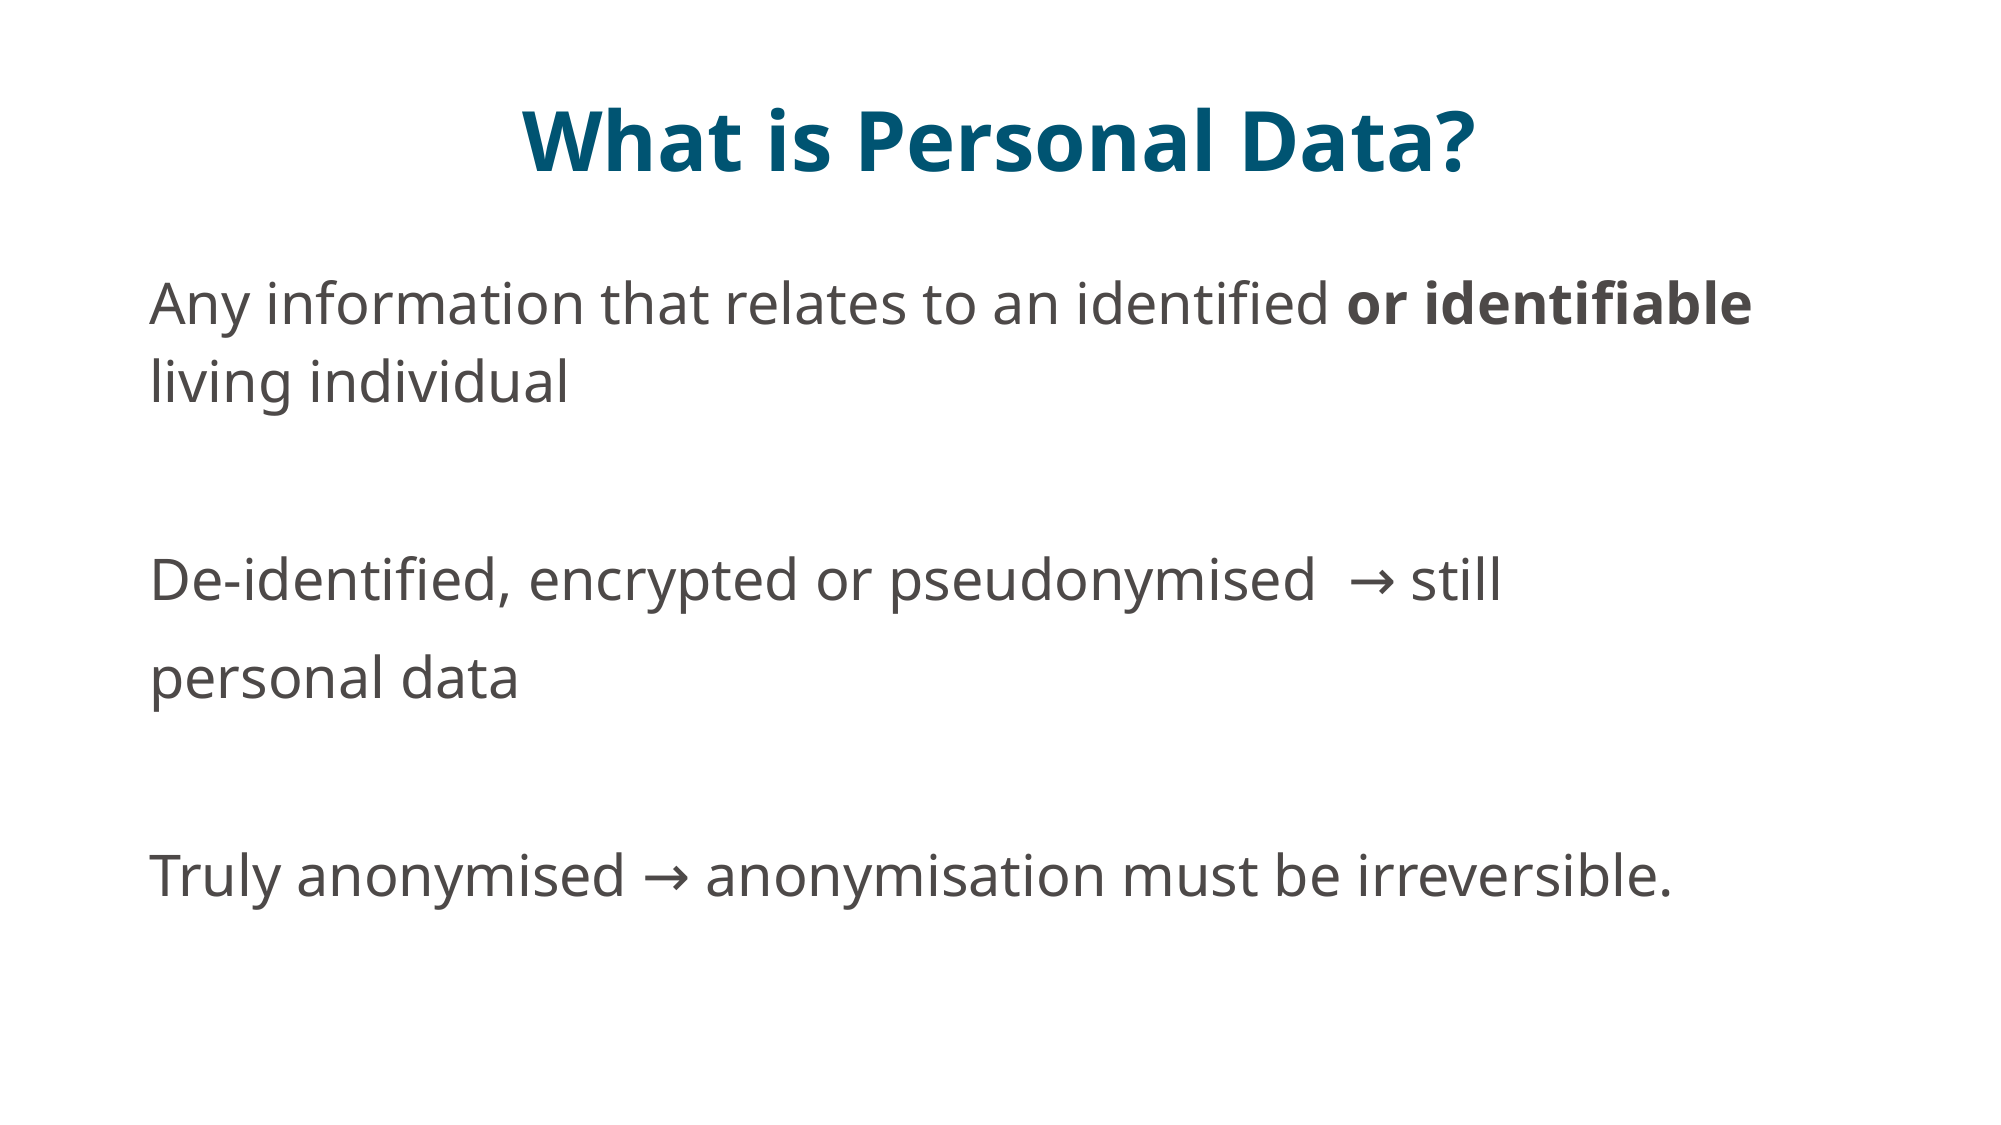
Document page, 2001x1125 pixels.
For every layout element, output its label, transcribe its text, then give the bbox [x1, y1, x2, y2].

title What is Personal Data? [99, 44, 1900, 233]
list Any information that relates to an identified or identifiable living individual De-identified, encrypted or pseudonymised → still personal data Truly anonymised → anonymisation must be irreversible. [100, 263, 1901, 916]
